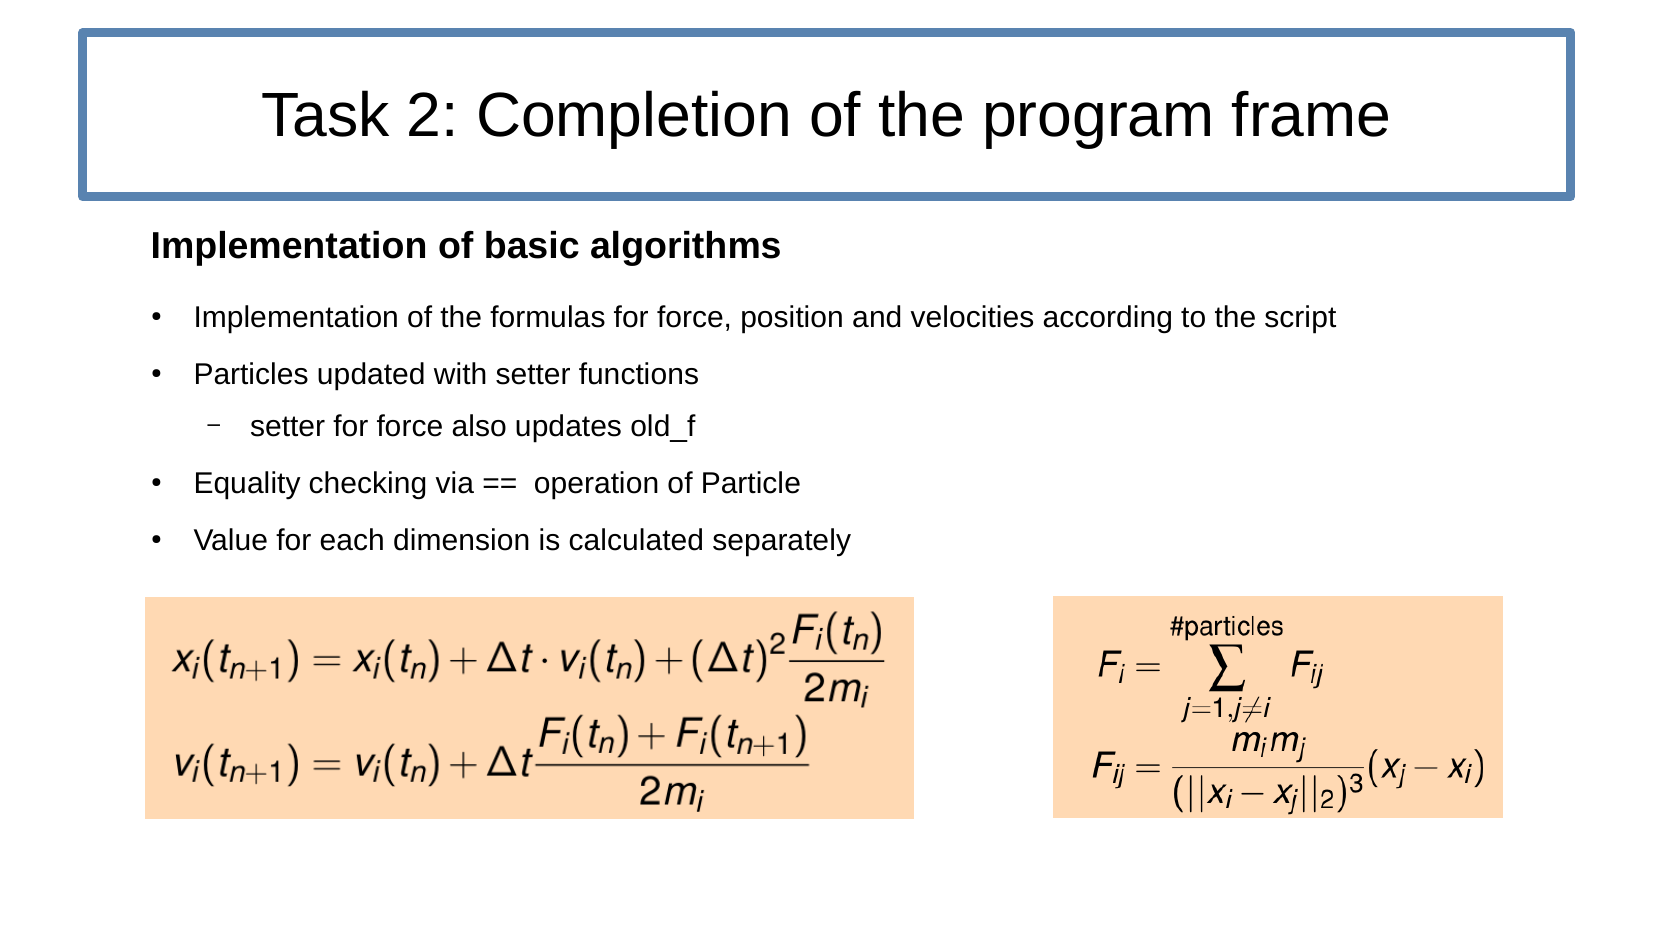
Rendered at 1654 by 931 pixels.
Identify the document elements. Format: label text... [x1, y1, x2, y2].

text_box Implementation of basic algorithms [135, 217, 1051, 317]
list Implementation of the formulas for force, position and velocities according to the script Particles updated with setter functions setter for force also updates old_f Equality checking via == operation of Particle Value for each dimension is calculated separately [136, 300, 1517, 558]
title Task 2: Completion of the program frame [82, 32, 1571, 197]
picture [1053, 596, 1503, 818]
picture [145, 597, 914, 819]
